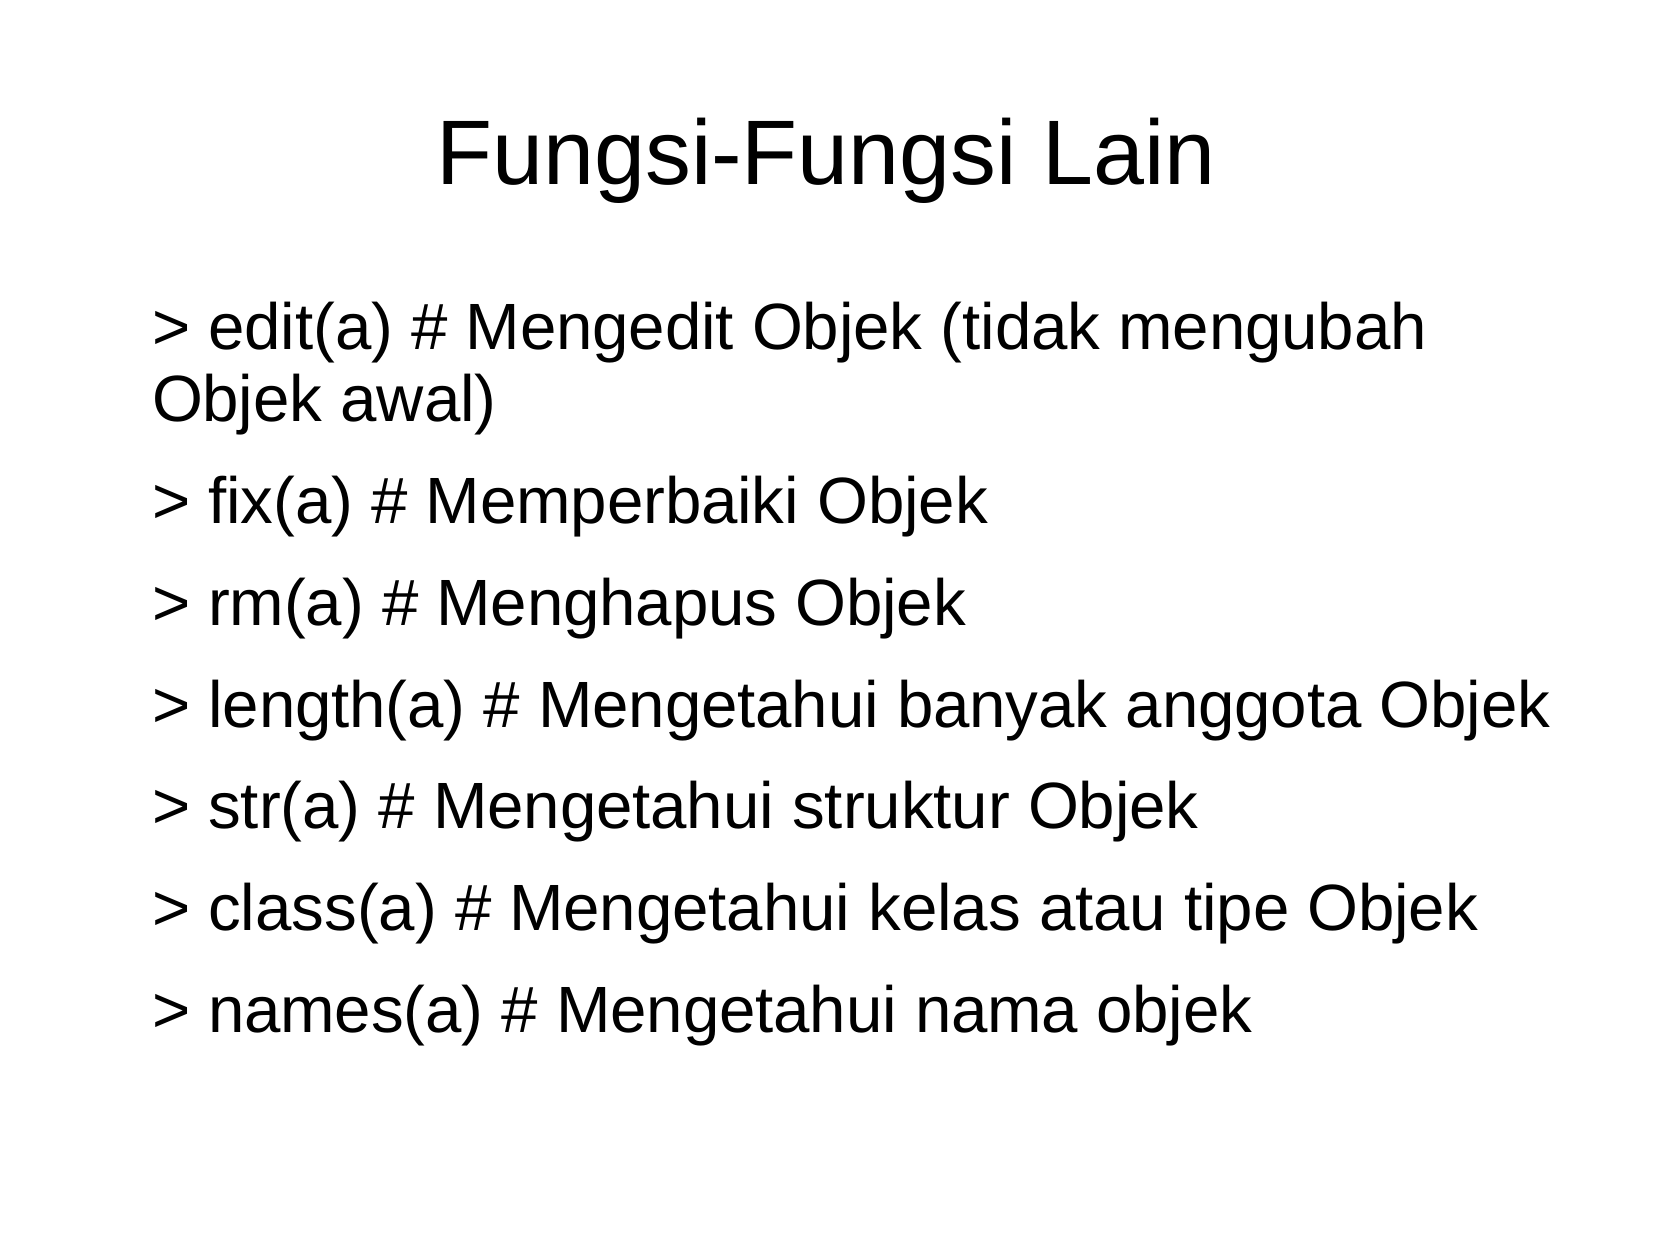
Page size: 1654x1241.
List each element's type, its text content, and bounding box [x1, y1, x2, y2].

title Fungsi-Fungsi Lain [82, 49, 1571, 257]
list > edit(a) # Mengedit Objek (tidak mengubah Objek awal) > fix(a) # Memperbaiki Objek > rm(a) # Menghapus Objek > length(a) # Mengetahui banyak anggota Objek > str(a) # Mengetahui struktur Objek > class(a) # Mengetahui kelas atau tipe Objek > names(a) # Mengetahui nama objek [82, 290, 1571, 1111]
